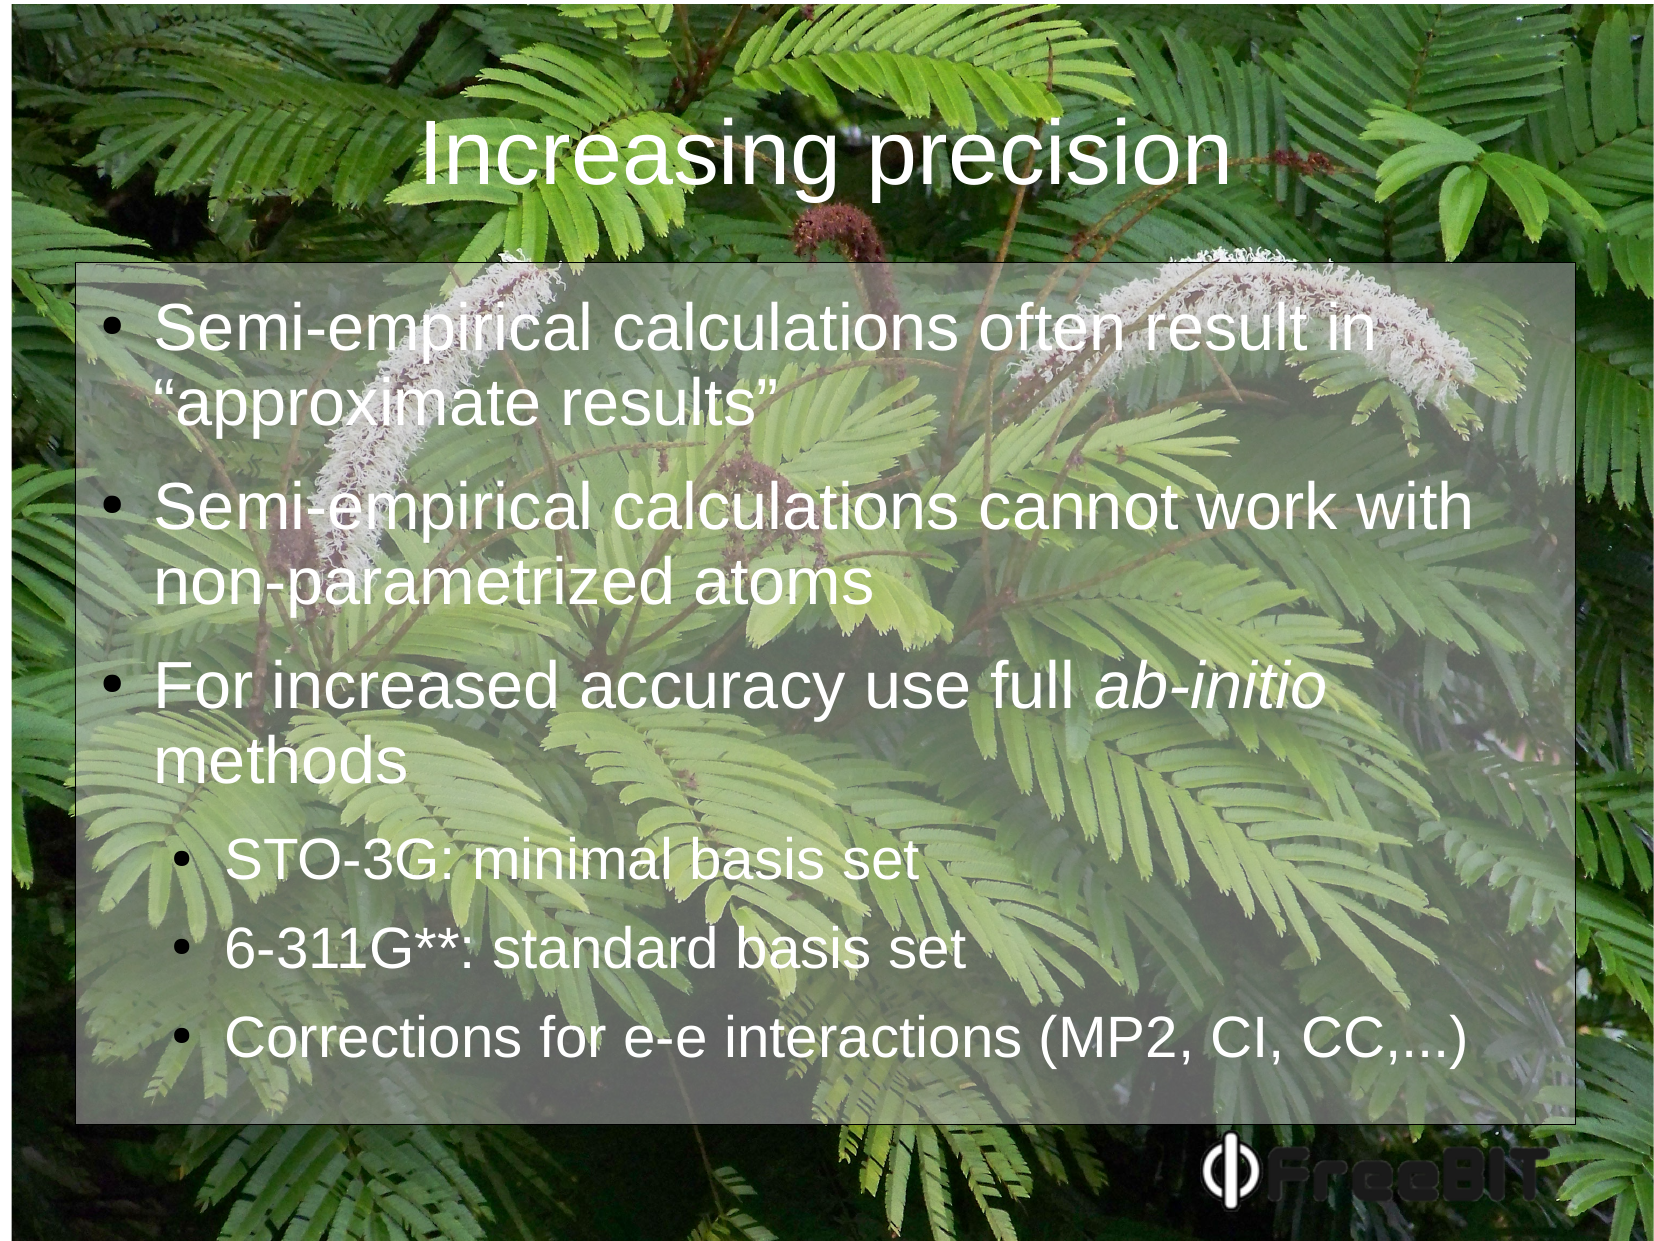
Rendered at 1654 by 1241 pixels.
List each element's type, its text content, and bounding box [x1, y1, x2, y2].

title Increasing precision [82, 49, 1571, 257]
picture [11, 4, 1654, 1241]
list Semi-empirical calculations often result in “approximate results” Semi-empirical calculations cannot work with non-parametrized atoms For increased accuracy use full ab-initio methods STO-3G: minimal basis set 6-311G**: standard basis set Corrections for e-e interactions (MP2, CI, CC,...) [82, 290, 1571, 1109]
